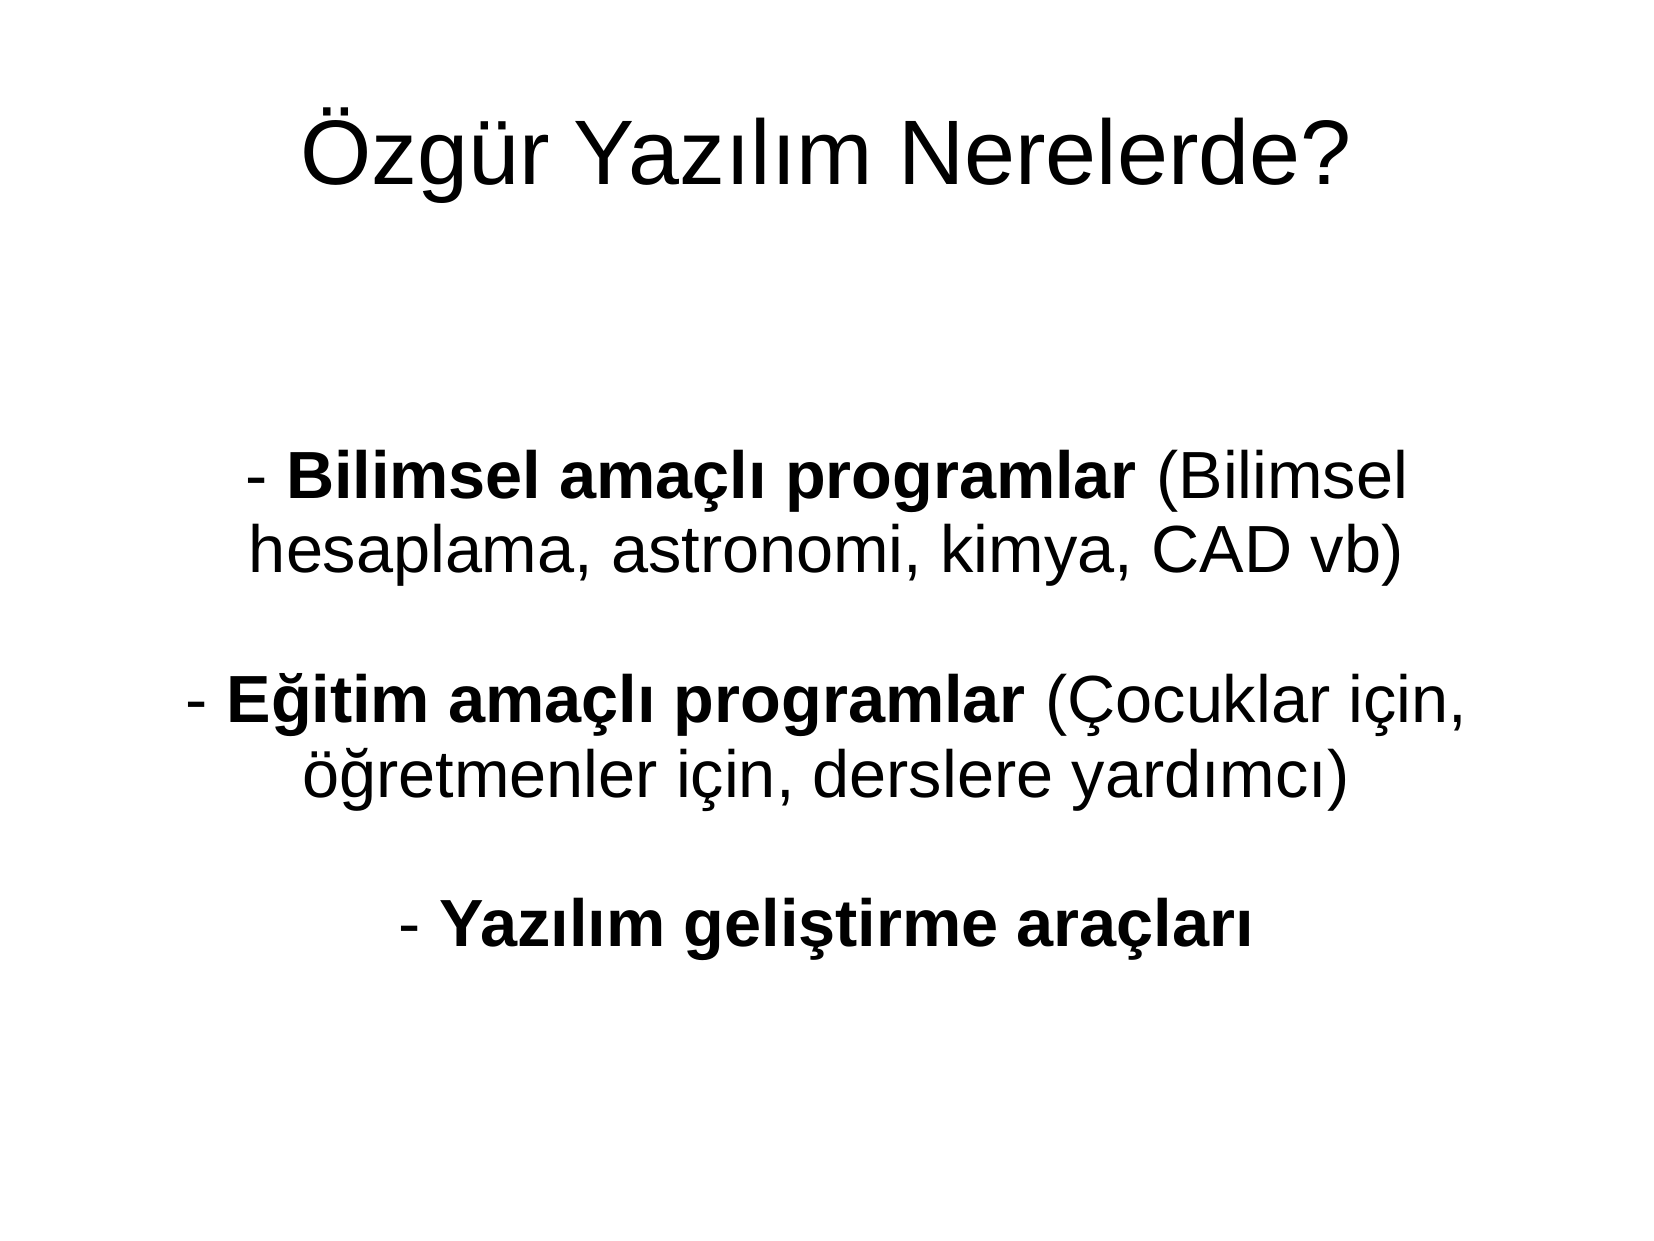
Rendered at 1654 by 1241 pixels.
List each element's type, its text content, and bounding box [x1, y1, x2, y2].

title Özgür Yazılım Nerelerde? [82, 56, 1571, 250]
subtitle - Bilimsel amaçlı programlar (Bilimsel hesaplama, astronomi, kimya, CAD vb) - Eğitim amaçlı programlar (Çocuklar için, öğretmenler için, derslere yardımcı) - Yazılım geliştirme araçları [82, 297, 1571, 1102]
